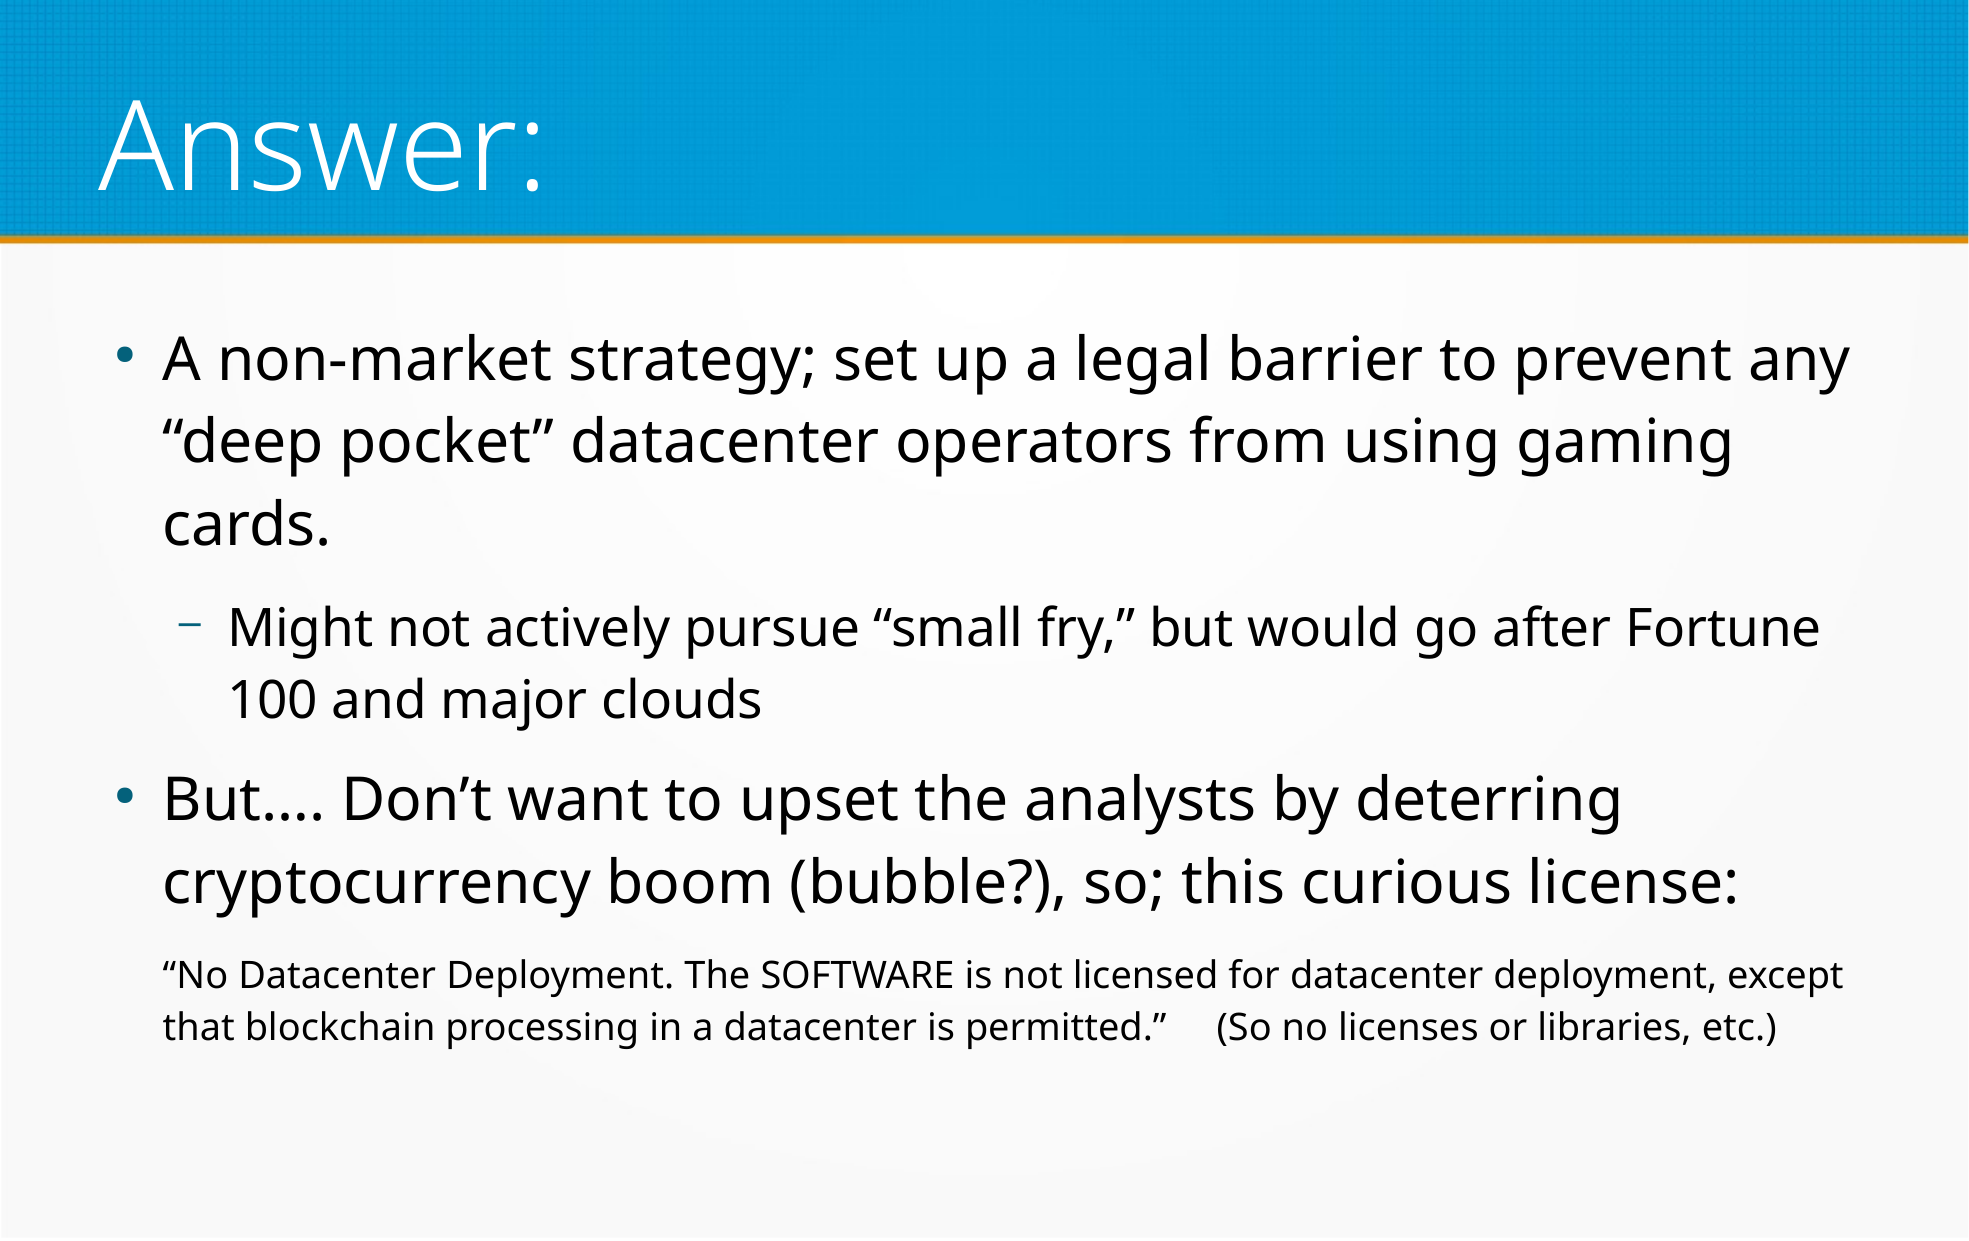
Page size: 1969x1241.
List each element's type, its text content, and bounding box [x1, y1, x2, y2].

title Answer: [98, 19, 1870, 227]
picture [0, 233, 1969, 1241]
list A non-market strategy; set up a legal barrier to prevent any “deep pocket” datacenter operators from using gaming cards. Might not actively pursue “small fry,” but would go after Fortune 100 and major clouds But…. Don’t want to upset the analysts by deterring cryptocurrency boom (bubble?), so; this curious license: “No Datacenter Deployment. The SOFTWARE is not licensed for datacenter deployment, except that blockchain processing in a datacenter is permitted.” (So no licenses or libraries, etc.) [98, 315, 1861, 1081]
